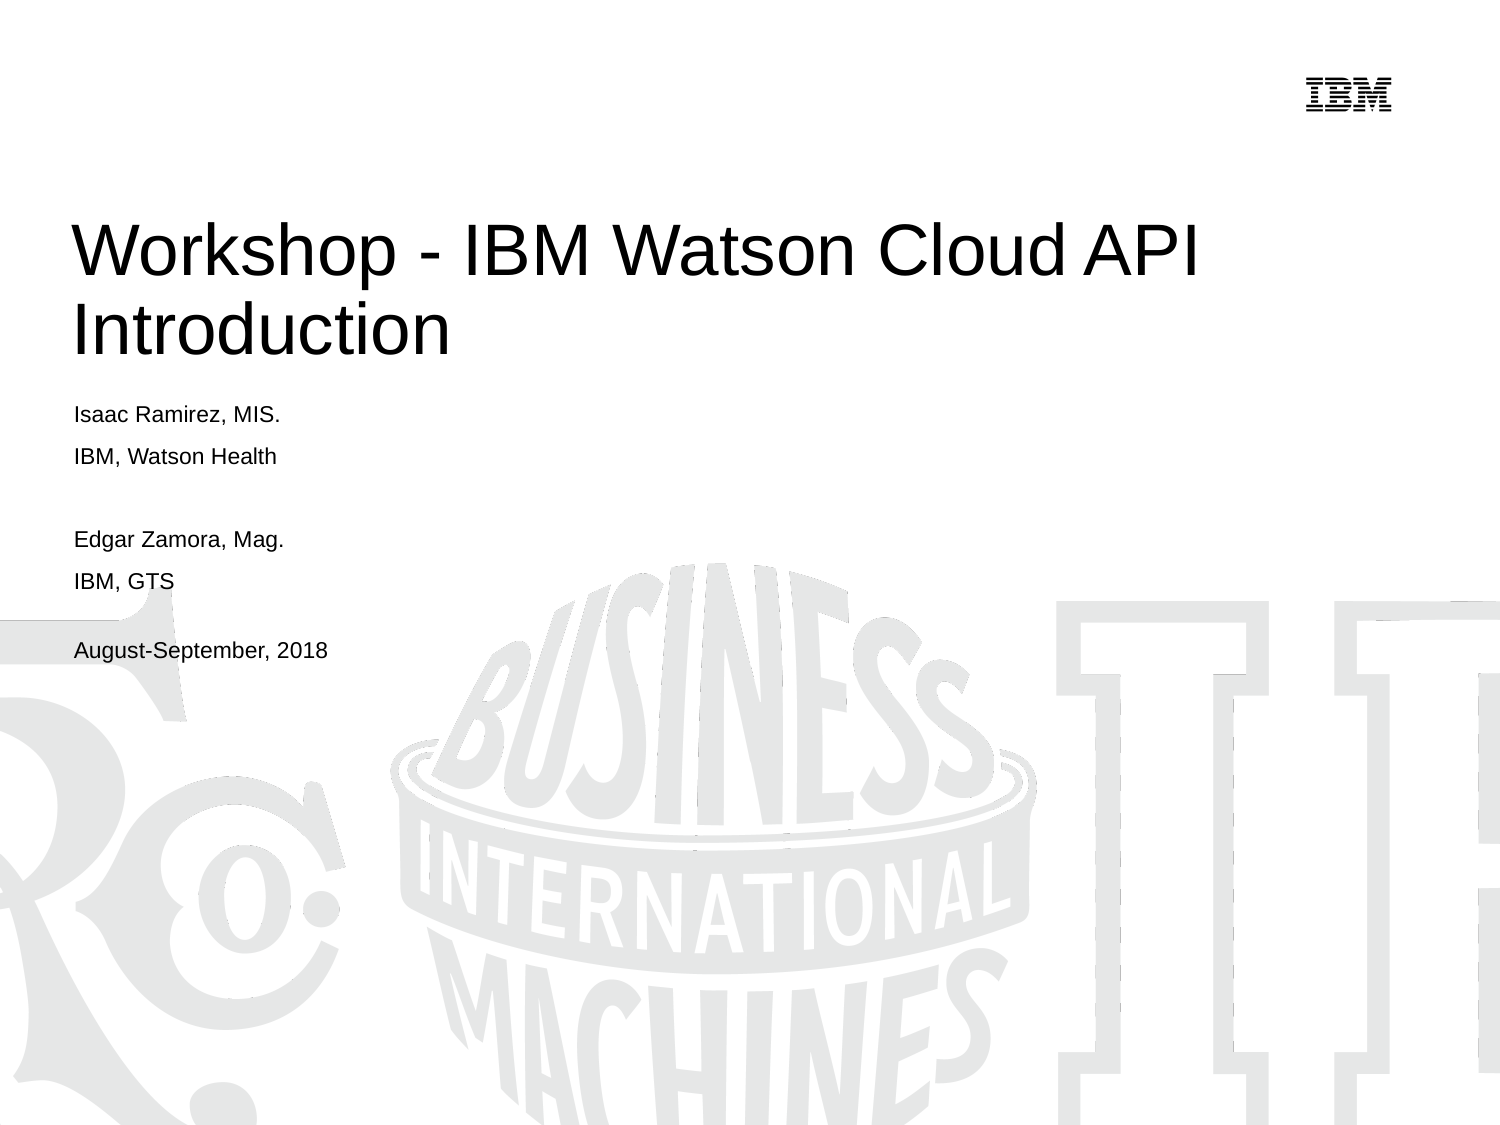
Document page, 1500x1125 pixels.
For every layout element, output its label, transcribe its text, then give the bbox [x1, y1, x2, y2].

subtitle Isaac Ramirez, MIS. IBM, Watson Health Edgar Zamora, Mag. IBM, GTS August-September, 2018 [59, 391, 1334, 672]
title Workshop - IBM Watson Cloud API Introduction [56, 205, 1241, 387]
picture [0, 0, 1500, 1125]
